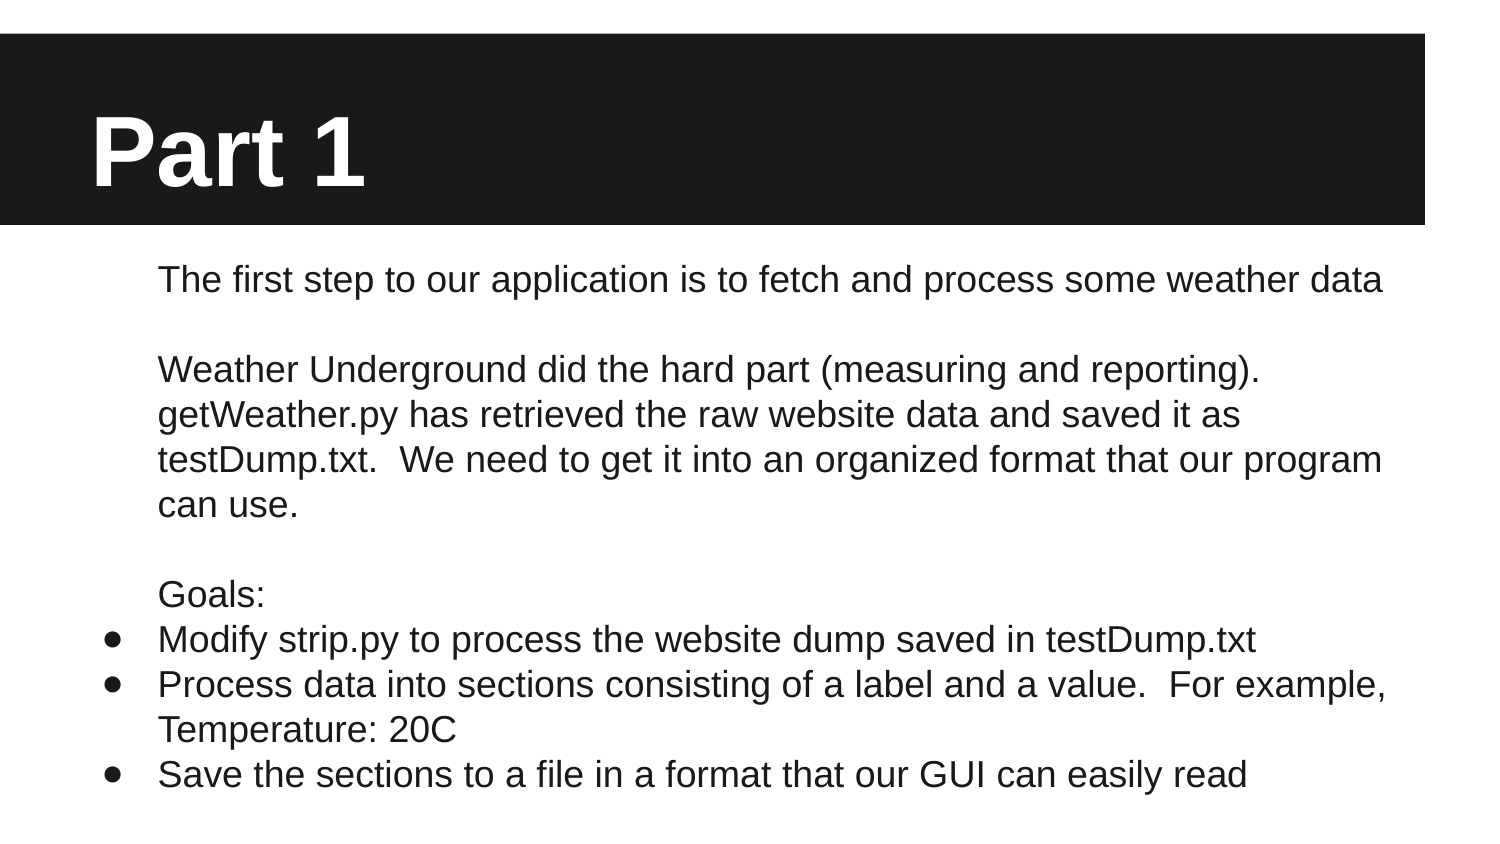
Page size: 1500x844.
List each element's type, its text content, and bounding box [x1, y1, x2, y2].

title Part 1 [75, 33, 1425, 221]
list The first step to our application is to fetch and process some weather data Weather Underground did the hard part (measuring and reporting). getWeather.py has retrieved the raw website data and saved it as testDump.txt. We need to get it into an organized format that our program can use. Goals: Modify strip.py to process the website dump saved in testDump.txt Process data into sections consisting of a label and a value. For example, Temperature: 20C Save the sections to a file in a format that our GUI can easily read [67, 239, 1418, 838]
